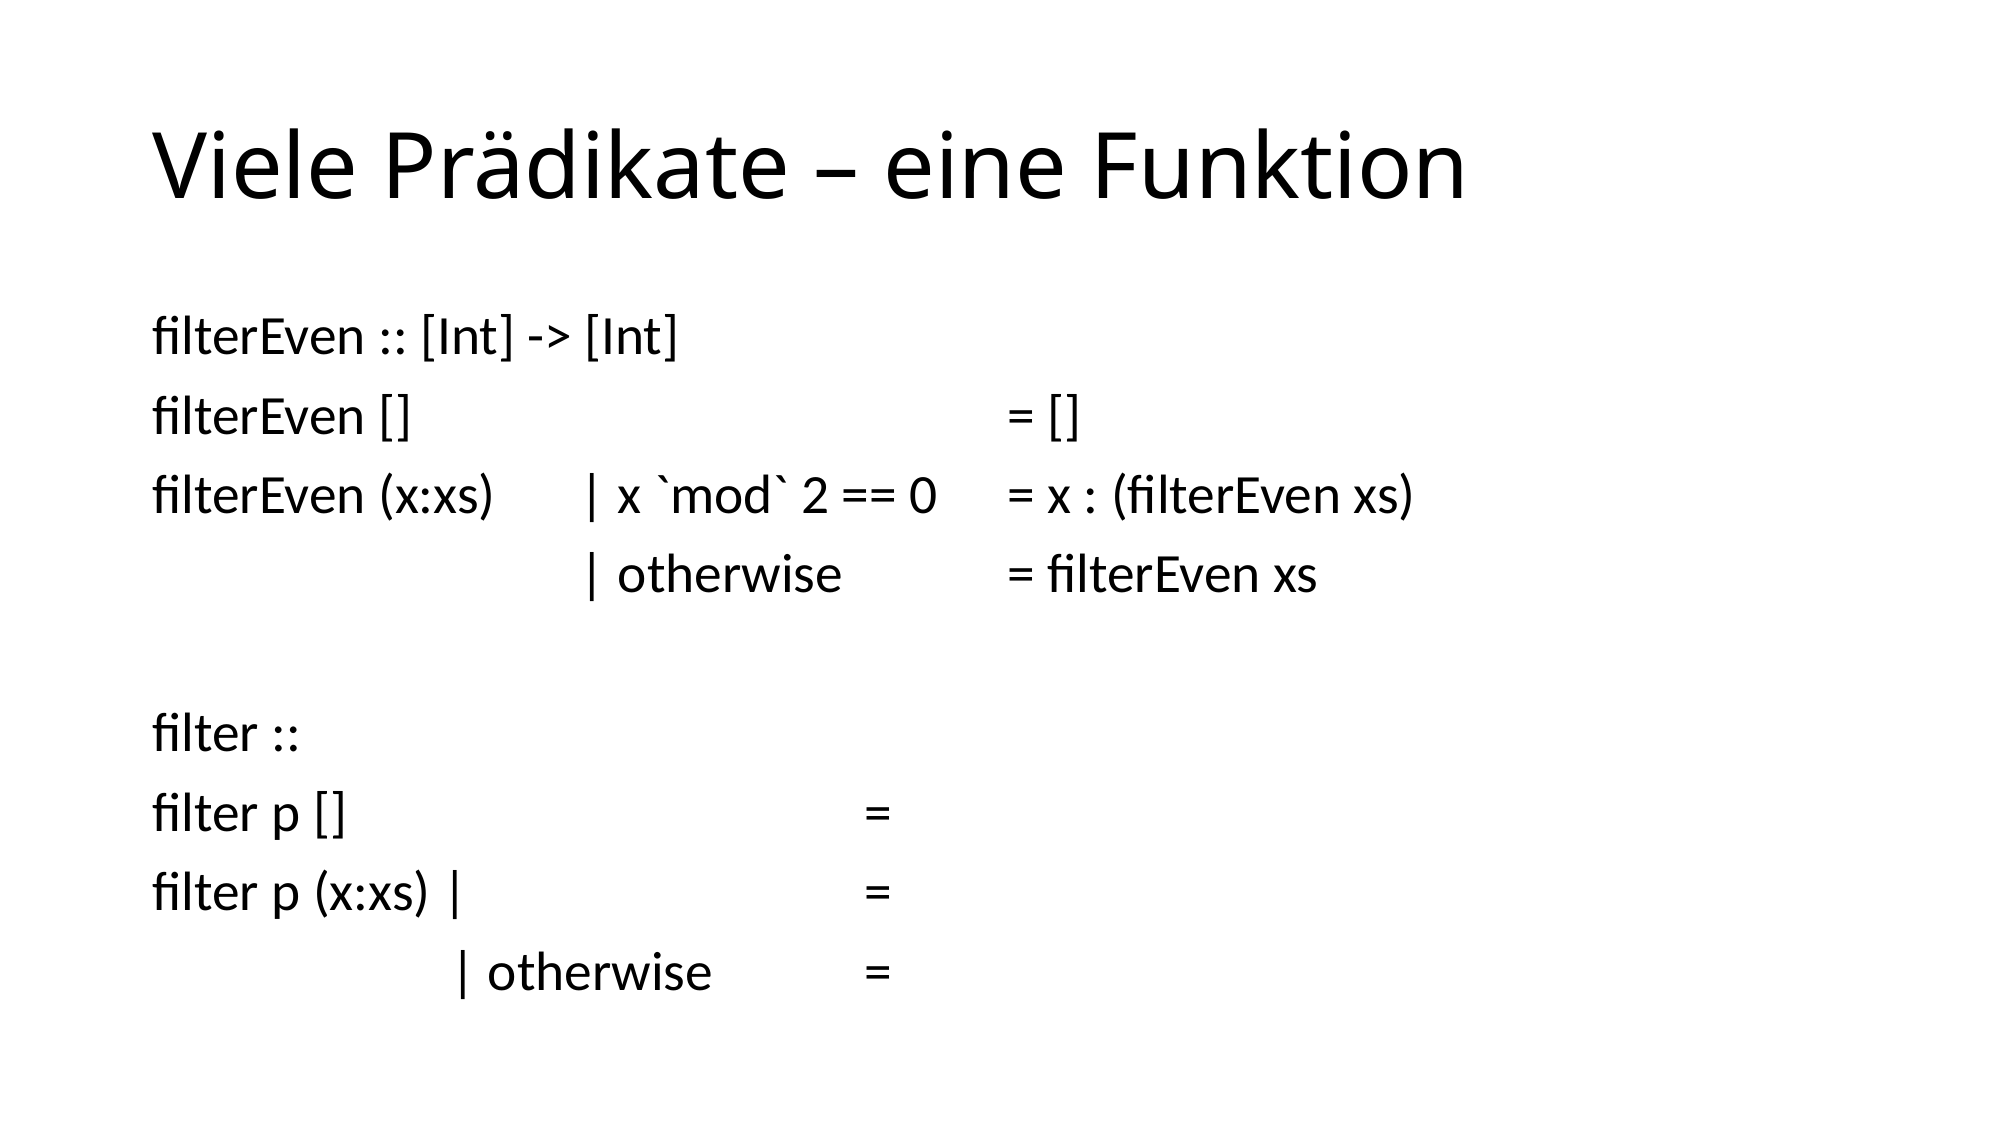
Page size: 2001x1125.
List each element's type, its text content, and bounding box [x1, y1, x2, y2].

list filterEven :: [Int] -> [Int] filterEven [] = [] filterEven (x:xs) | x `mod` 2 == 0 = x : (filterEven xs) | otherwise = filterEven xs filter :: filter p [] = filter p (x:xs) | = | otherwise = [137, 299, 1863, 1014]
title Viele Prädikate – eine Funktion [137, 59, 1863, 278]
